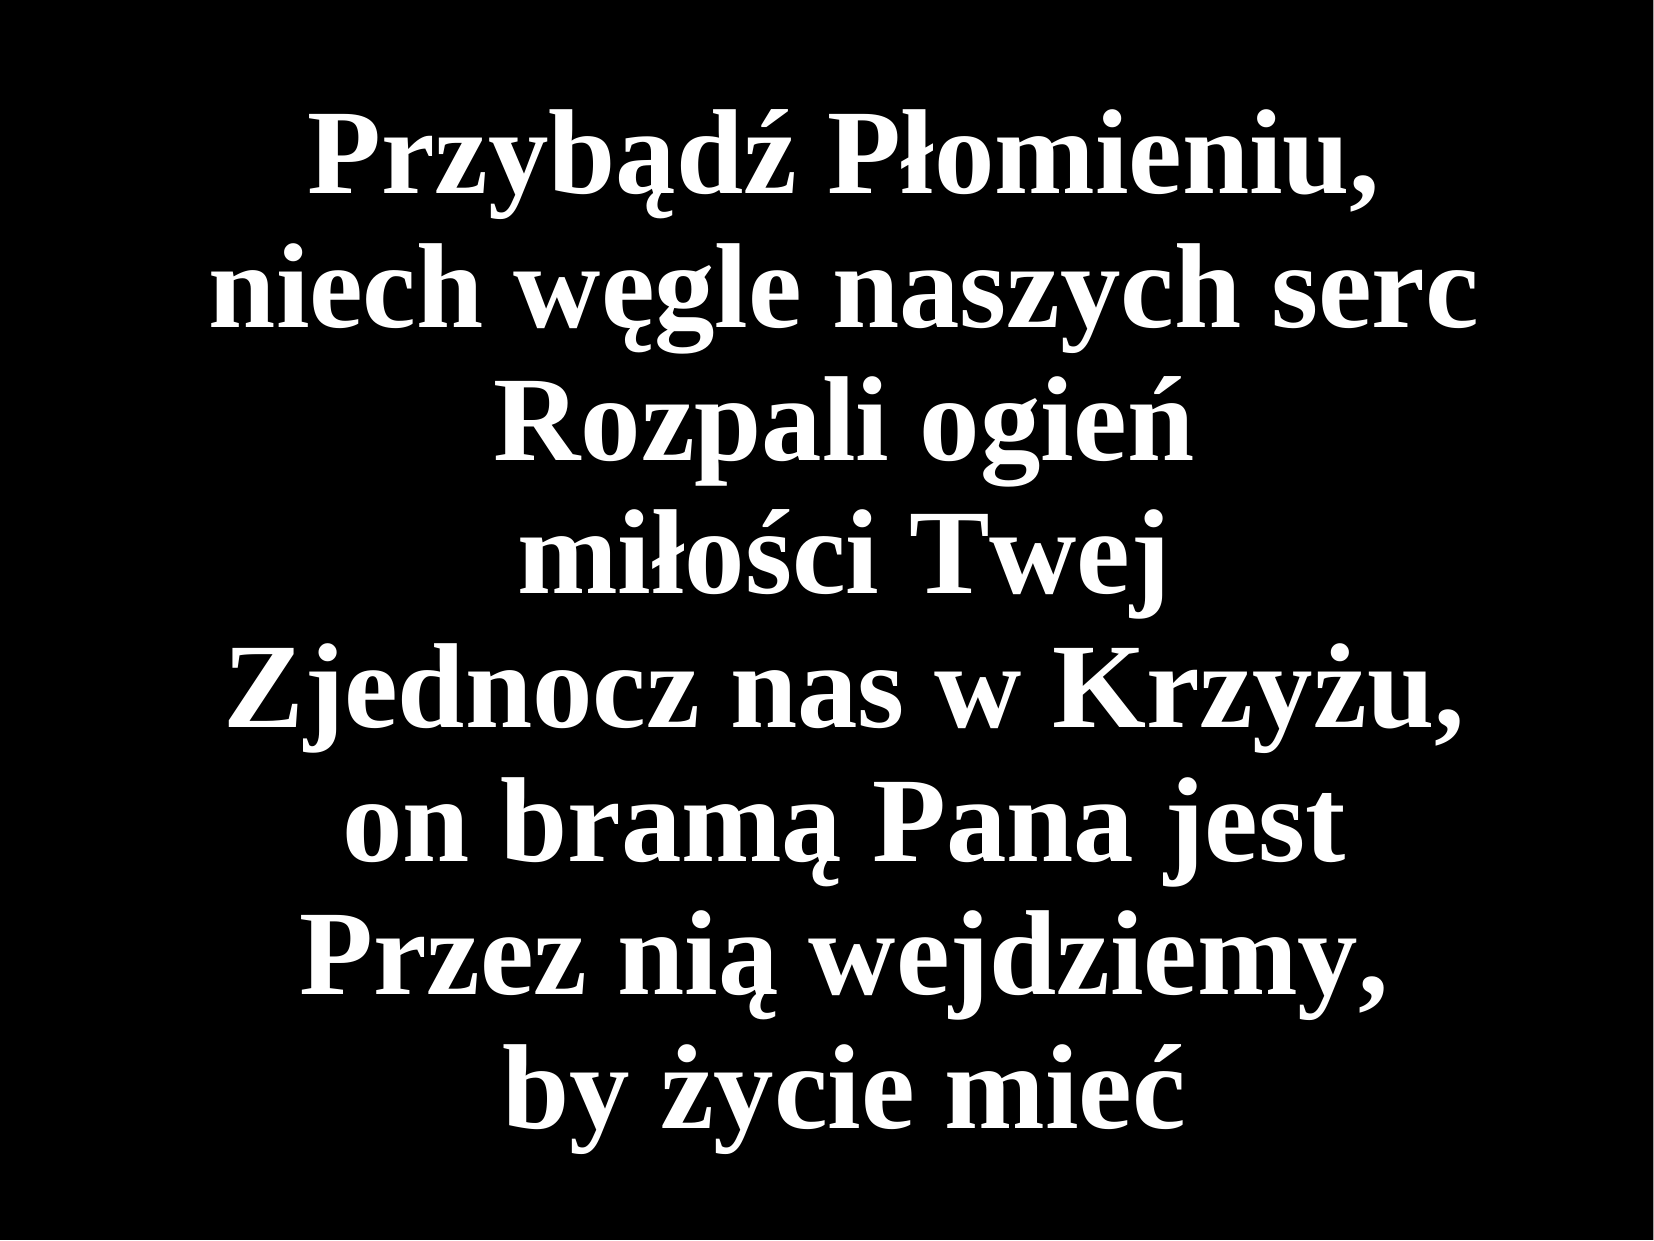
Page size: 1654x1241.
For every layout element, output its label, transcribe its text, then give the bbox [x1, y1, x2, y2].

subtitle Przybądź Płomieniu, niech węgle naszych serc Rozpali ogień miłości Twej Zjednocz nas w Krzyżu, on bramą Pana jest Przez nią wejdziemy, by życie mieć [0, 0, 1654, 1241]
